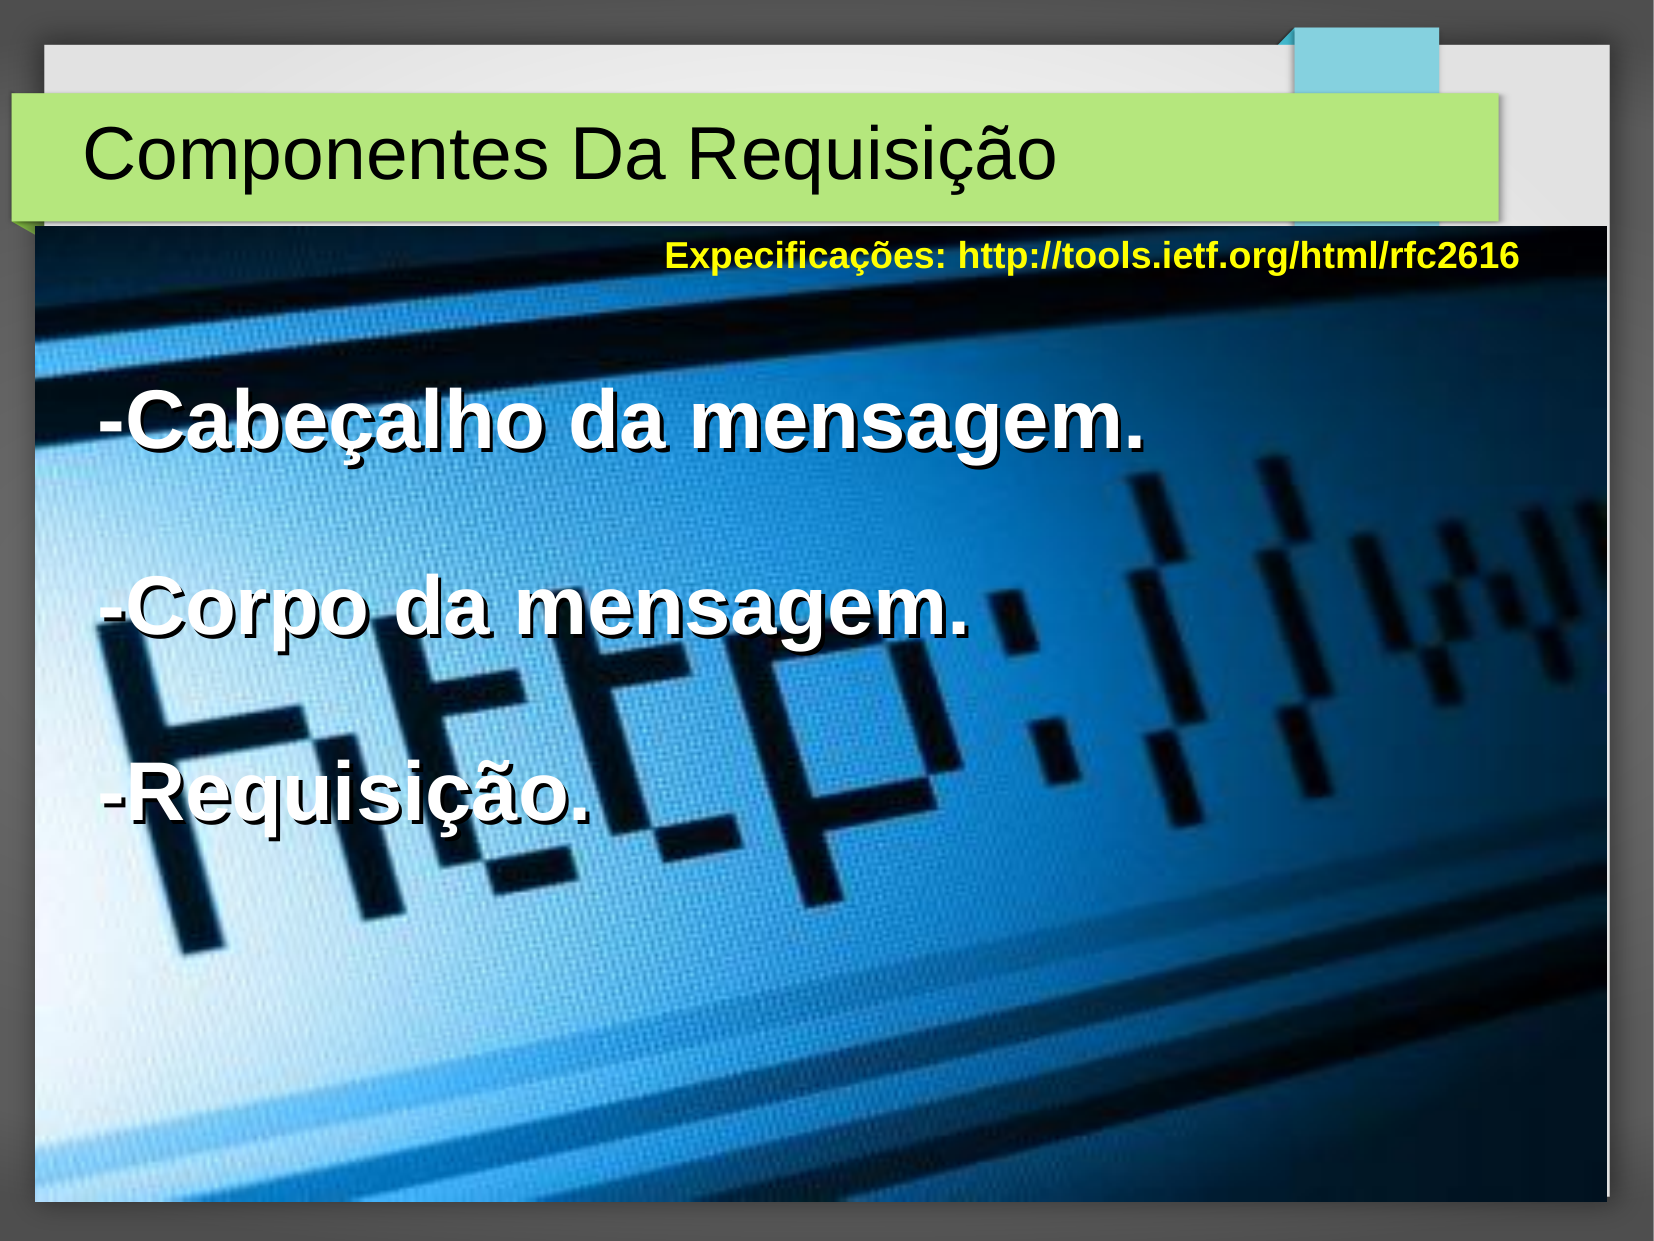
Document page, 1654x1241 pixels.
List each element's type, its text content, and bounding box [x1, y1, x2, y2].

text_box -Cabeçalho da mensagem. -Corpo da mensagem. -Requisição. [82, 366, 1465, 1166]
picture [0, 0, 1654, 1241]
text_box Expecificações: http://tools.ietf.org/html/rfc2616 [649, 226, 1607, 284]
title Componentes Da Requisição [82, 94, 1264, 213]
